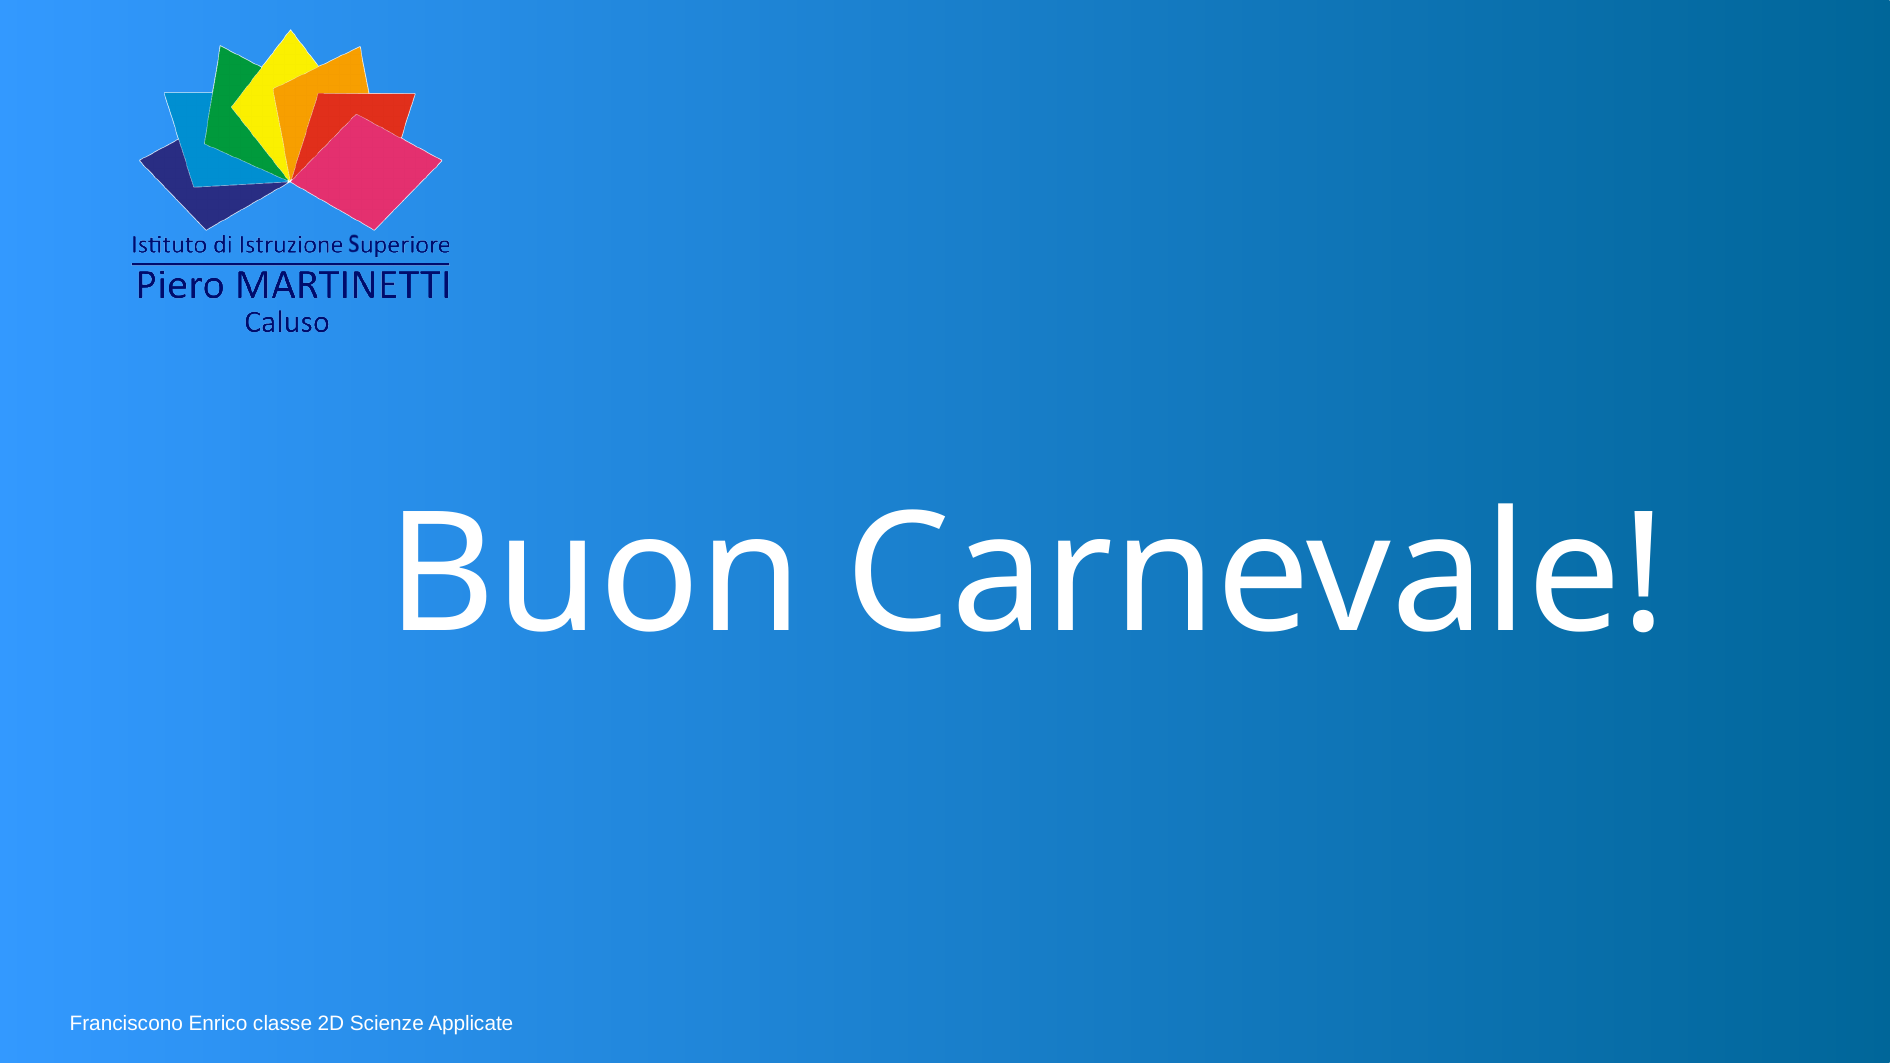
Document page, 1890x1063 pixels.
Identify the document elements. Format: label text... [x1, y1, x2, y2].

text_box Buon Carnevale! [241, 221, 1814, 790]
picture [0, 23, 591, 355]
text_box Franciscono Enrico classe 2D Scienze Applicate [54, 1004, 628, 1063]
